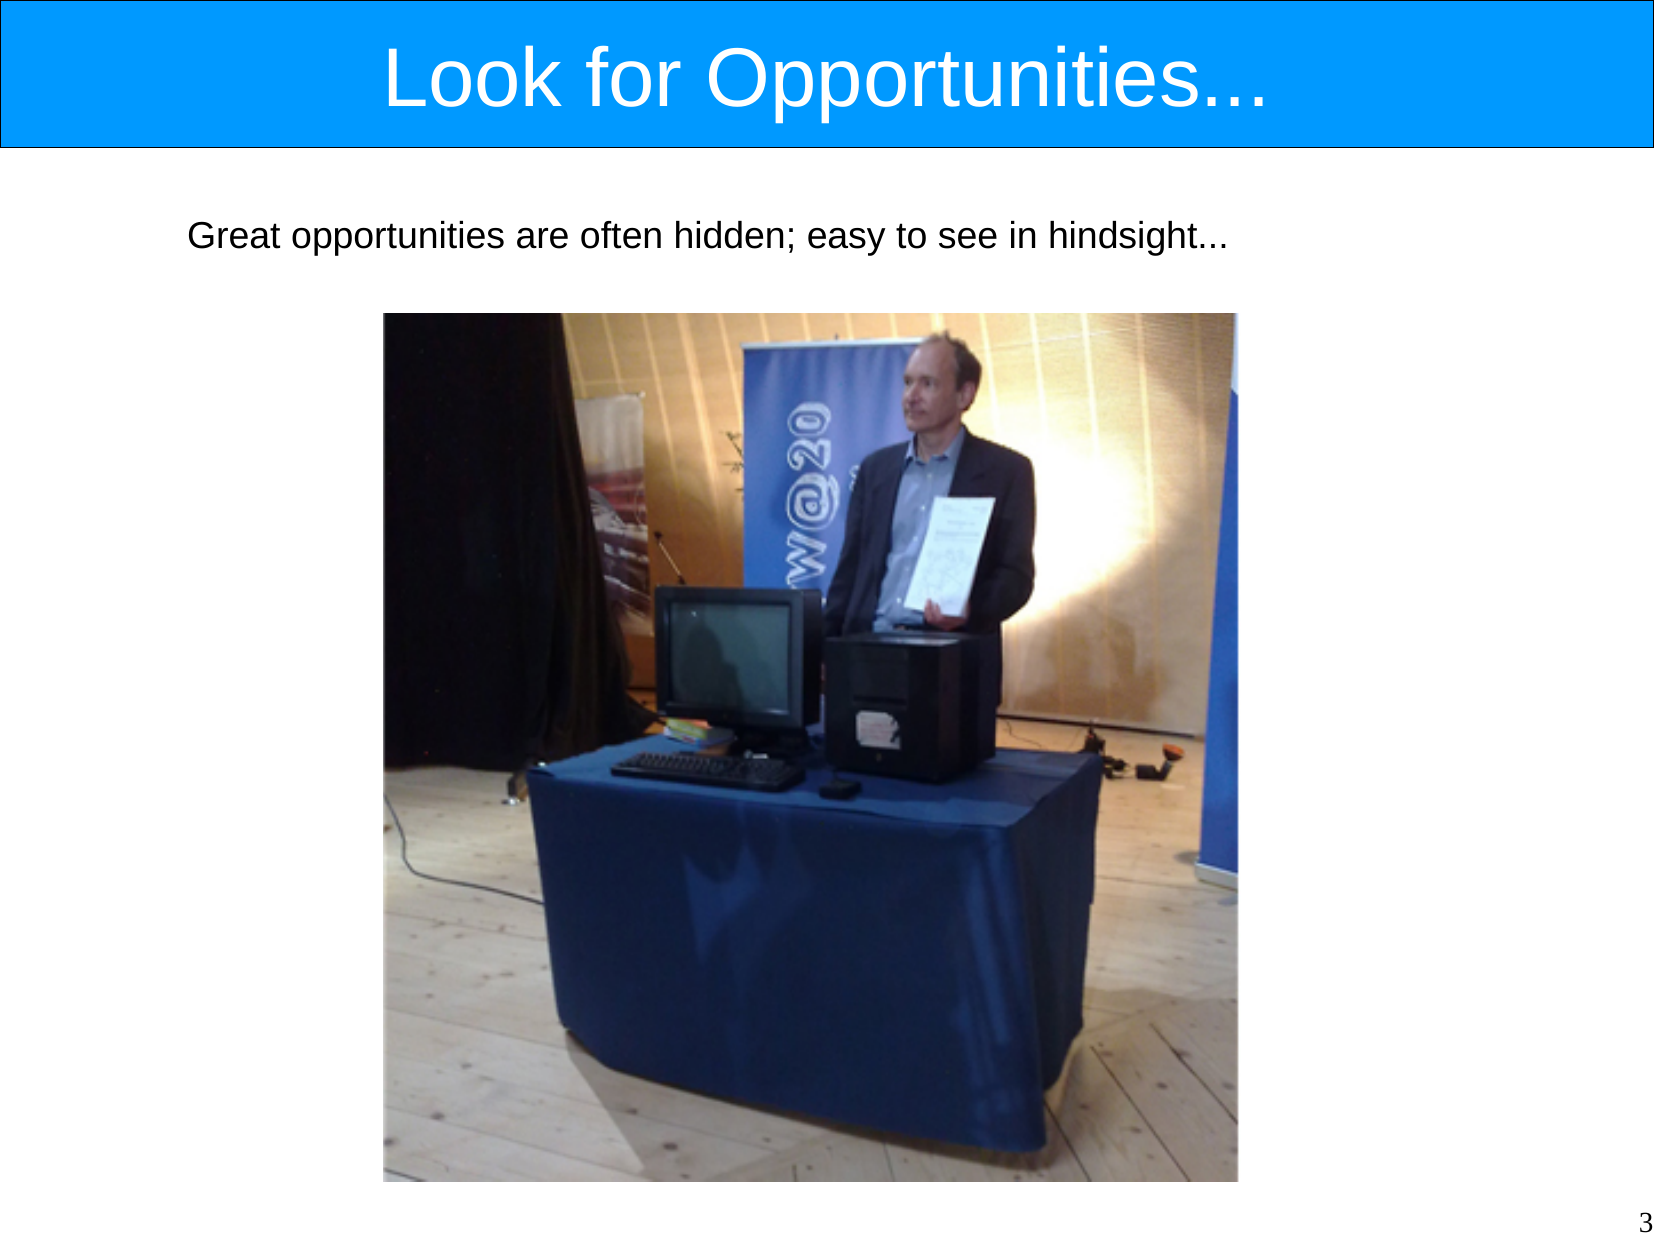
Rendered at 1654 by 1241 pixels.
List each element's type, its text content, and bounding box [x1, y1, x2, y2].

picture [383, 313, 1241, 1182]
title Look for Opportunities... [82, 13, 1571, 142]
text_box Great opportunities are often hidden; easy to see in hindsight... [172, 206, 1245, 264]
